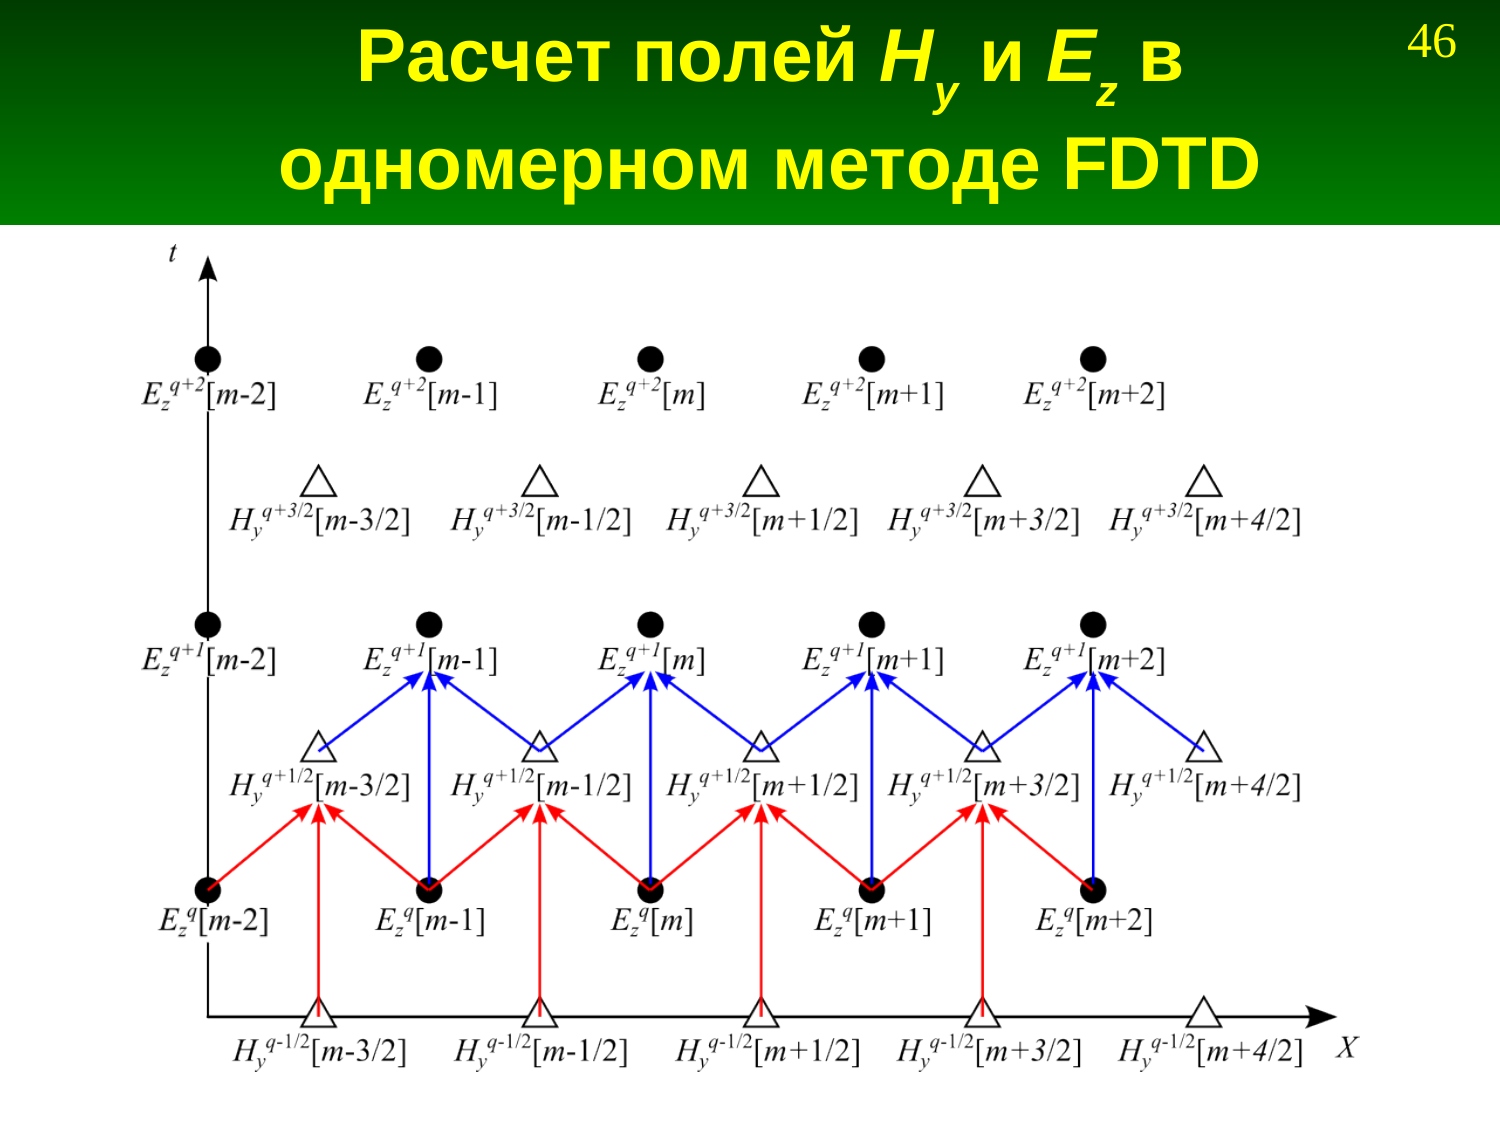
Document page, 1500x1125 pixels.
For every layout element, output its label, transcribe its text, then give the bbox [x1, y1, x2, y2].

picture [140, 244, 1360, 1072]
title Расчет полей Hy и Ez в одномерном методе FDTD [100, 0, 1441, 213]
